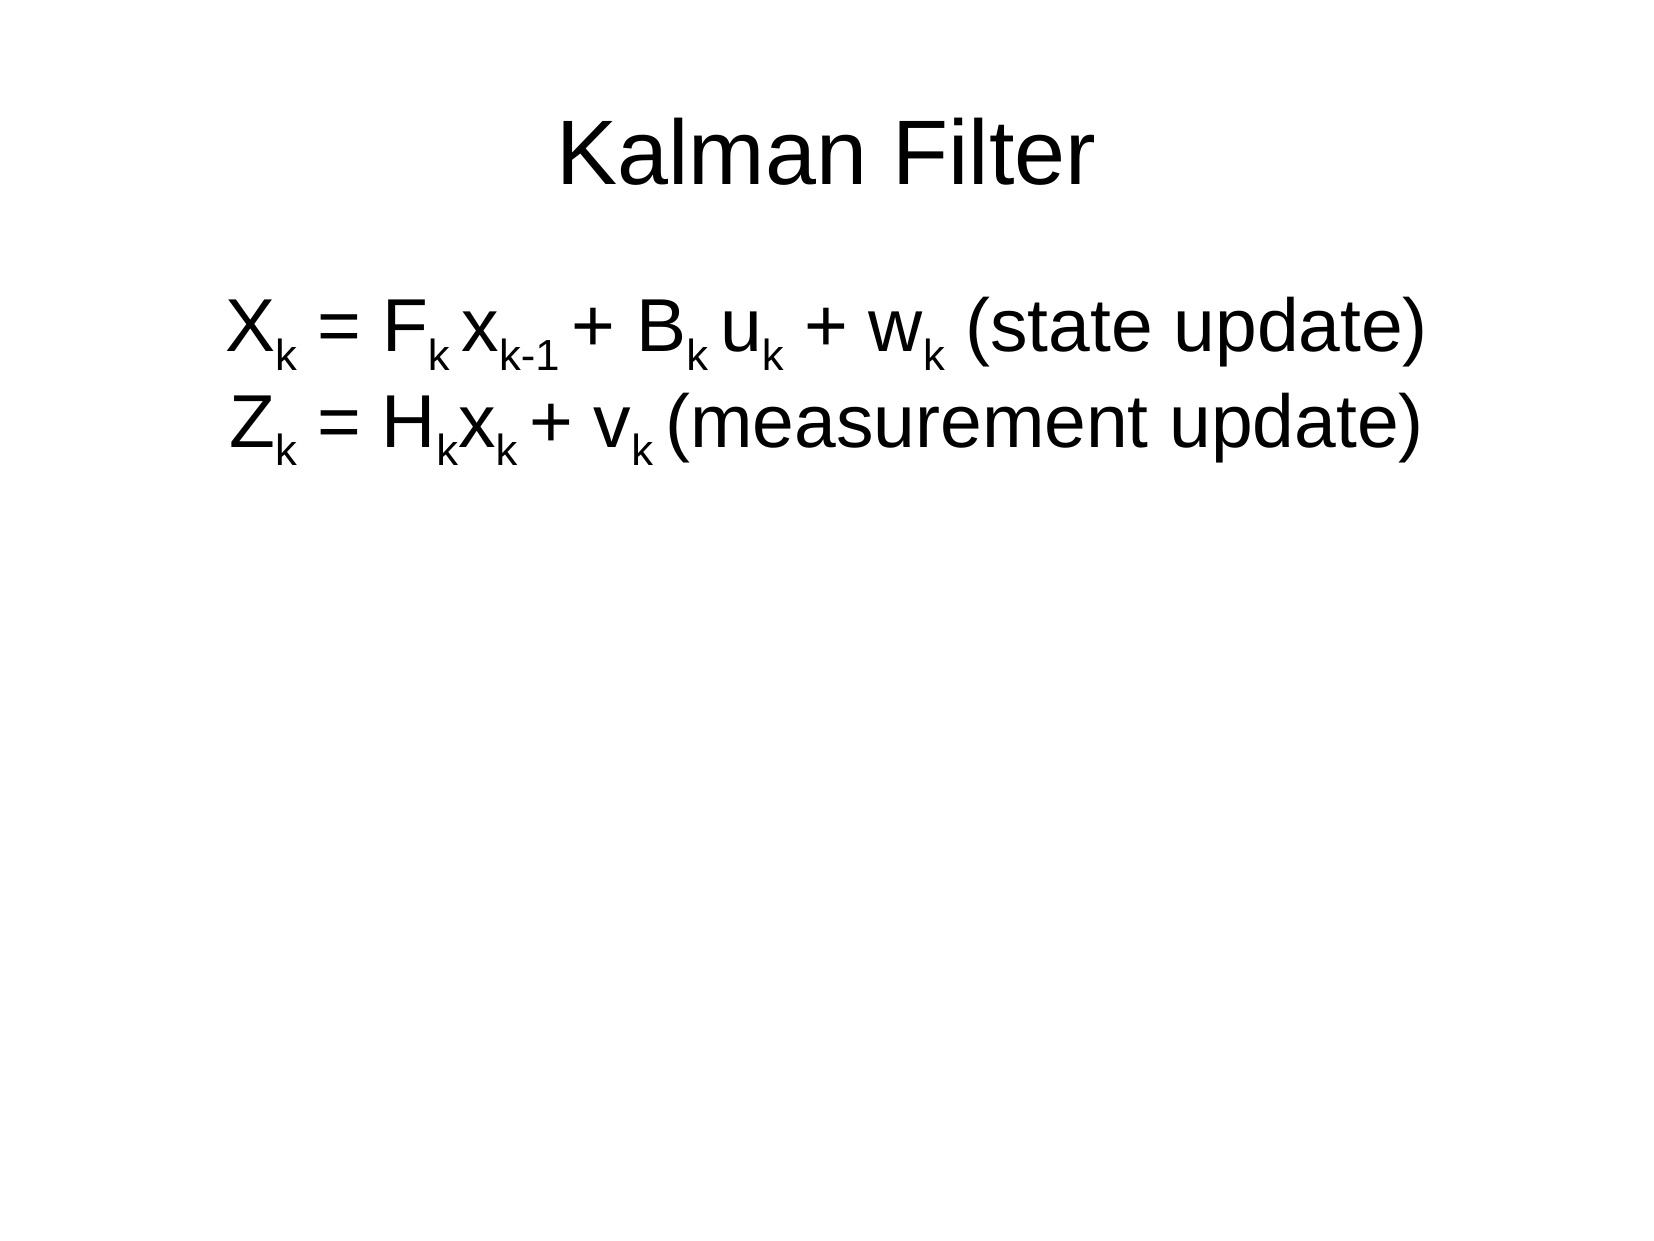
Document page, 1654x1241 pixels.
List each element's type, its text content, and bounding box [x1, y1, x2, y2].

title Kalman Filter [82, 49, 1571, 257]
list Xk = Fk xk-1 + Bk uk + wk (state update) Zk = Hkxk + vk (measurement update) [82, 290, 1571, 1010]
